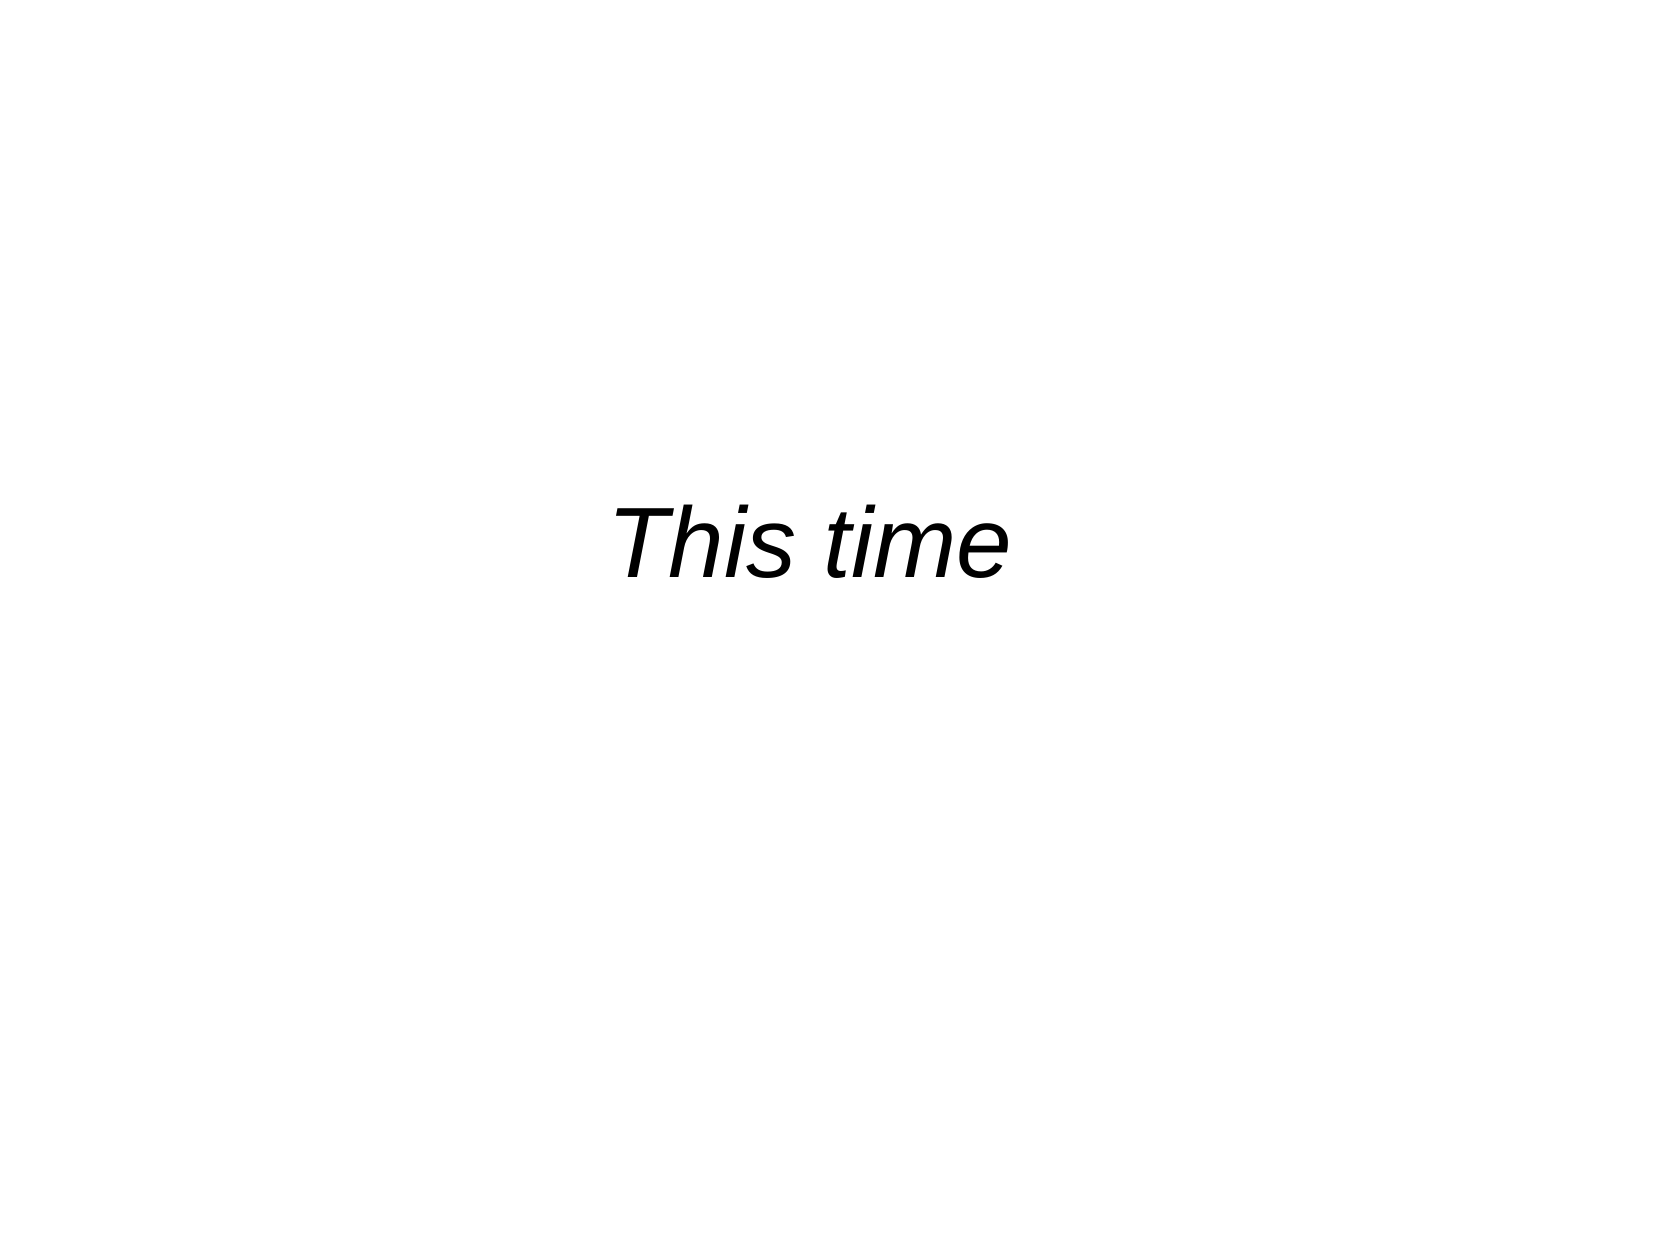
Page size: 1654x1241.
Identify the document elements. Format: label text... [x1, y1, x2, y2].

text_box This time [82, 290, 1538, 1010]
